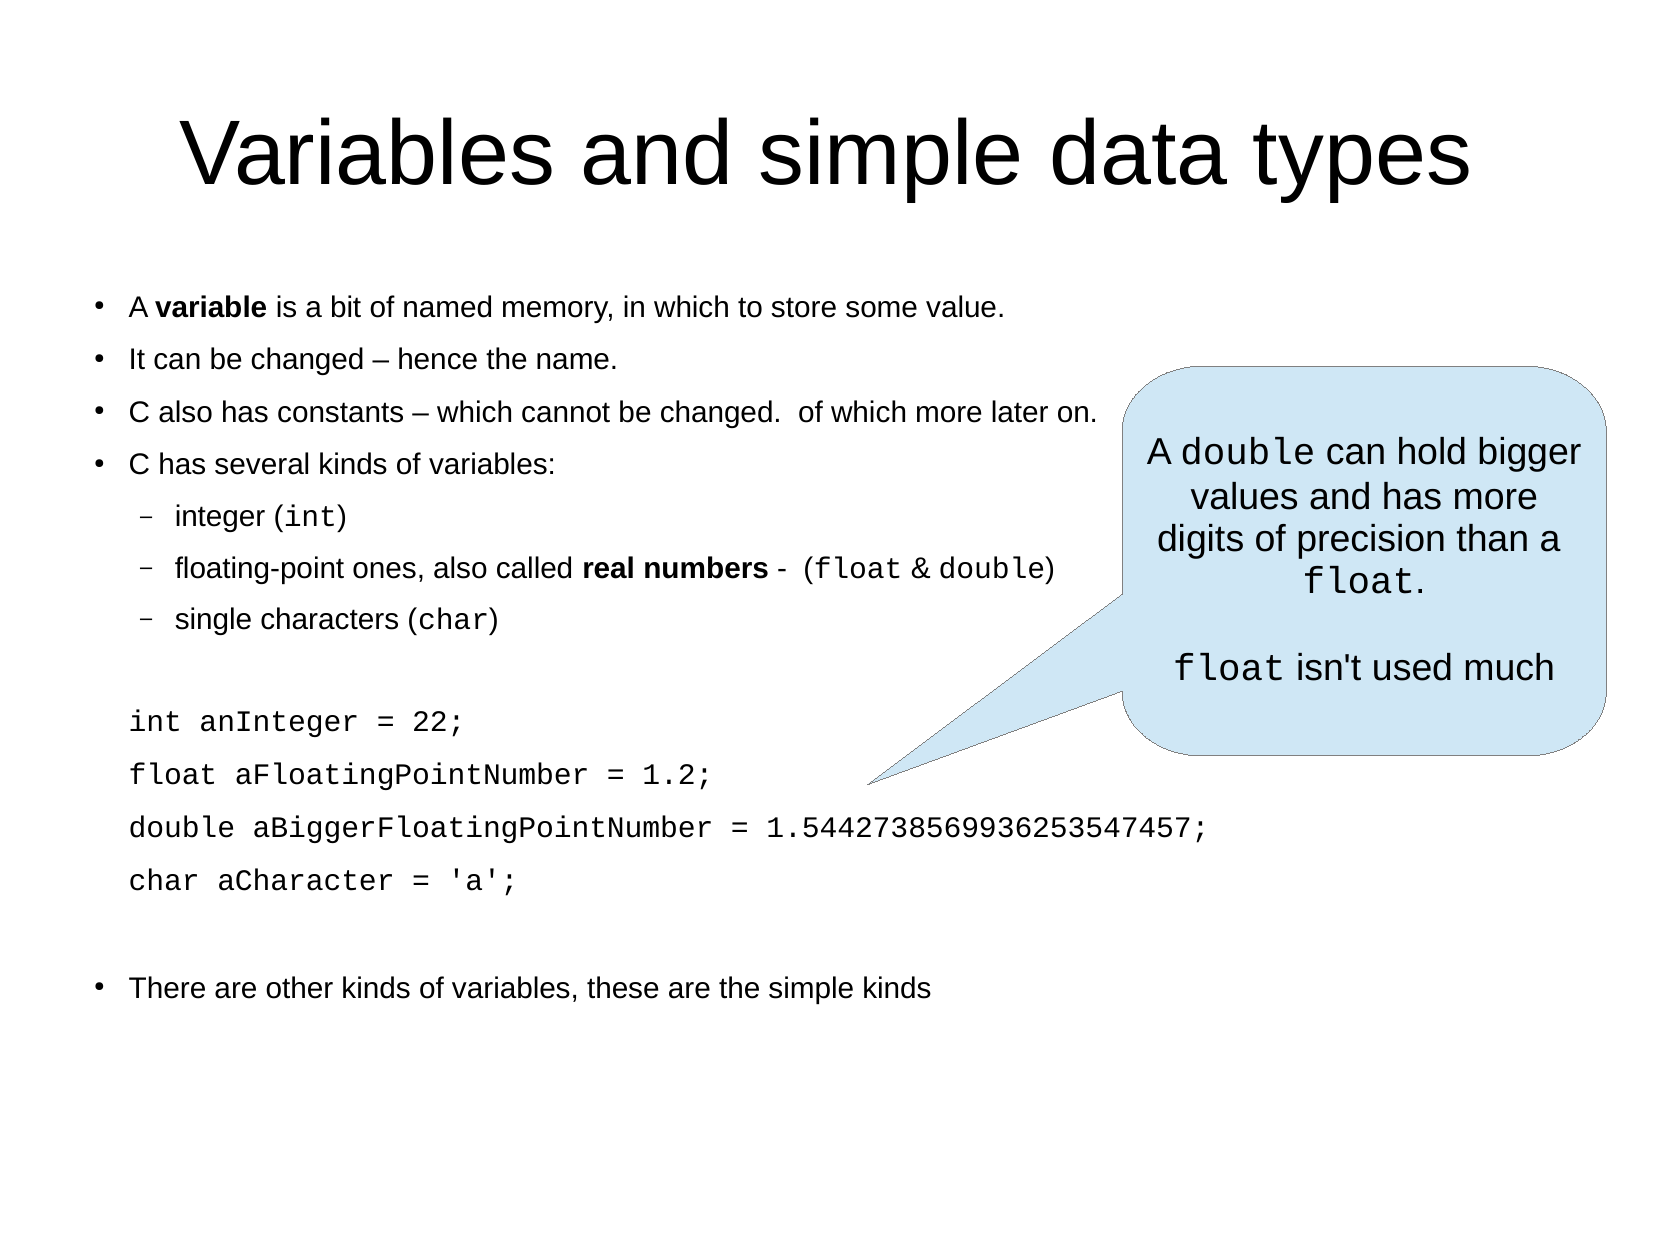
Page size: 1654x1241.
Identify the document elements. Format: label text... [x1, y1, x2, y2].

list A variable is a bit of named memory, in which to store some value. It can be changed – hence the name. C also has constants – which cannot be changed. of which more later on. C has several kinds of variables: integer (int) floating-point ones, also called real numbers - (float & double) single characters (char) int anInteger = 22; float aFloatingPointNumber = 1.2; double aBiggerFloatingPointNumber = 1.5442738569936253547457; char aCharacter = 'a'; There are other kinds of variables, these are the simple kinds [82, 290, 1538, 1010]
text_box A double can hold bigger values and has more digits of precision than a float. float isn't used much [867, 366, 1607, 785]
title Variables and simple data types [82, 49, 1571, 257]
